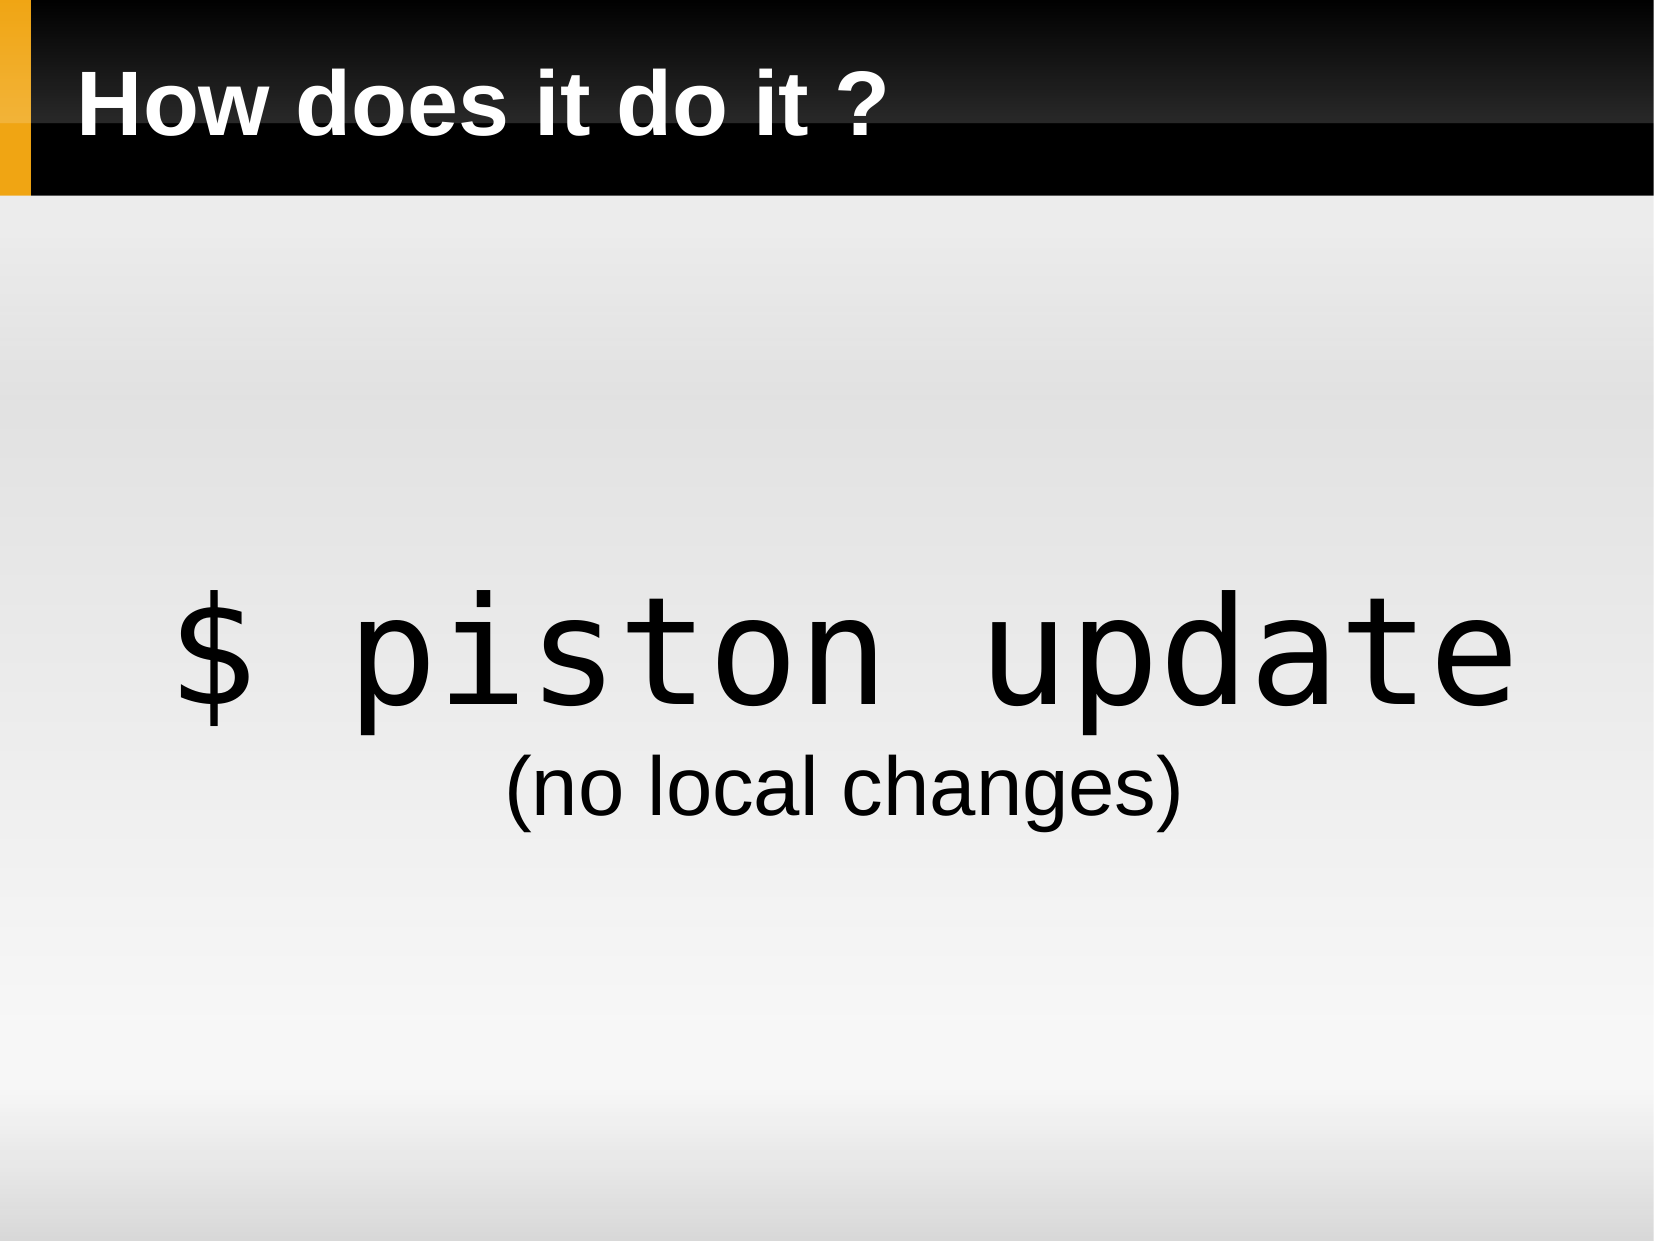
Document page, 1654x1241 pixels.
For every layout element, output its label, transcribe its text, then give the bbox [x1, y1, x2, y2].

picture [0, 0, 1654, 1241]
subtitle $ piston update (no local changes) [82, 297, 1571, 1102]
title How does it do it ? [76, 7, 1565, 200]
